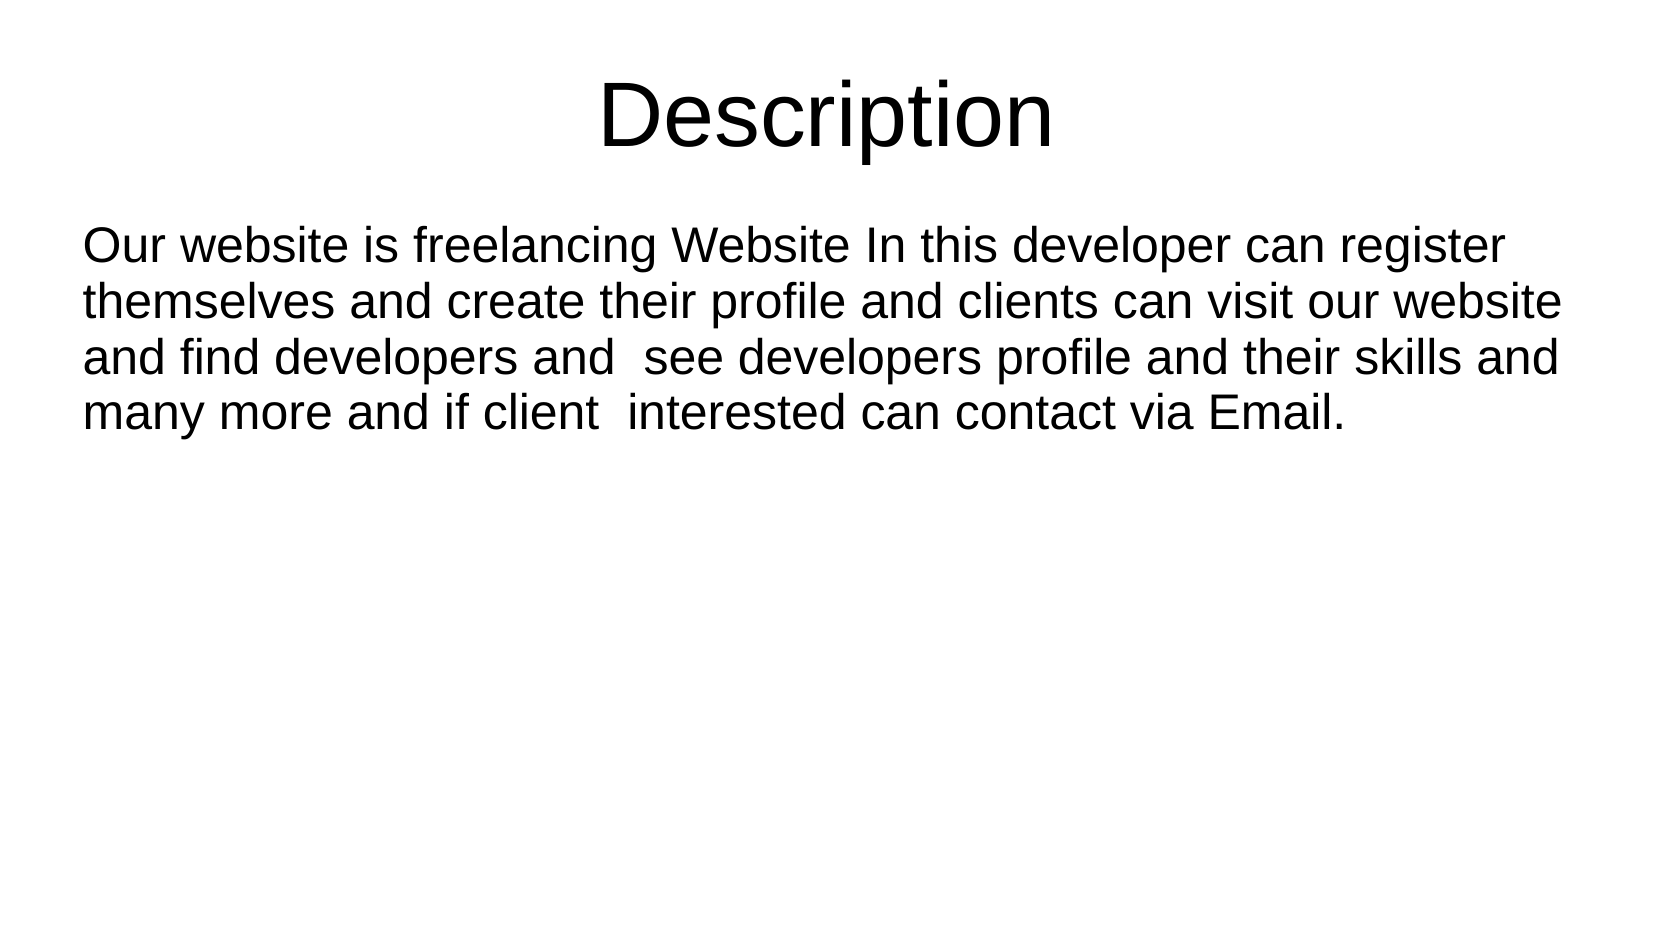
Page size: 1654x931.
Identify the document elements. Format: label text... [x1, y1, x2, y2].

title Description [82, 37, 1571, 193]
list Our website is freelancing Website In this developer can register themselves and create their profile and clients can visit our website and find developers and see developers profile and their skills and many more and if client interested can contact via Email. [82, 217, 1571, 758]
